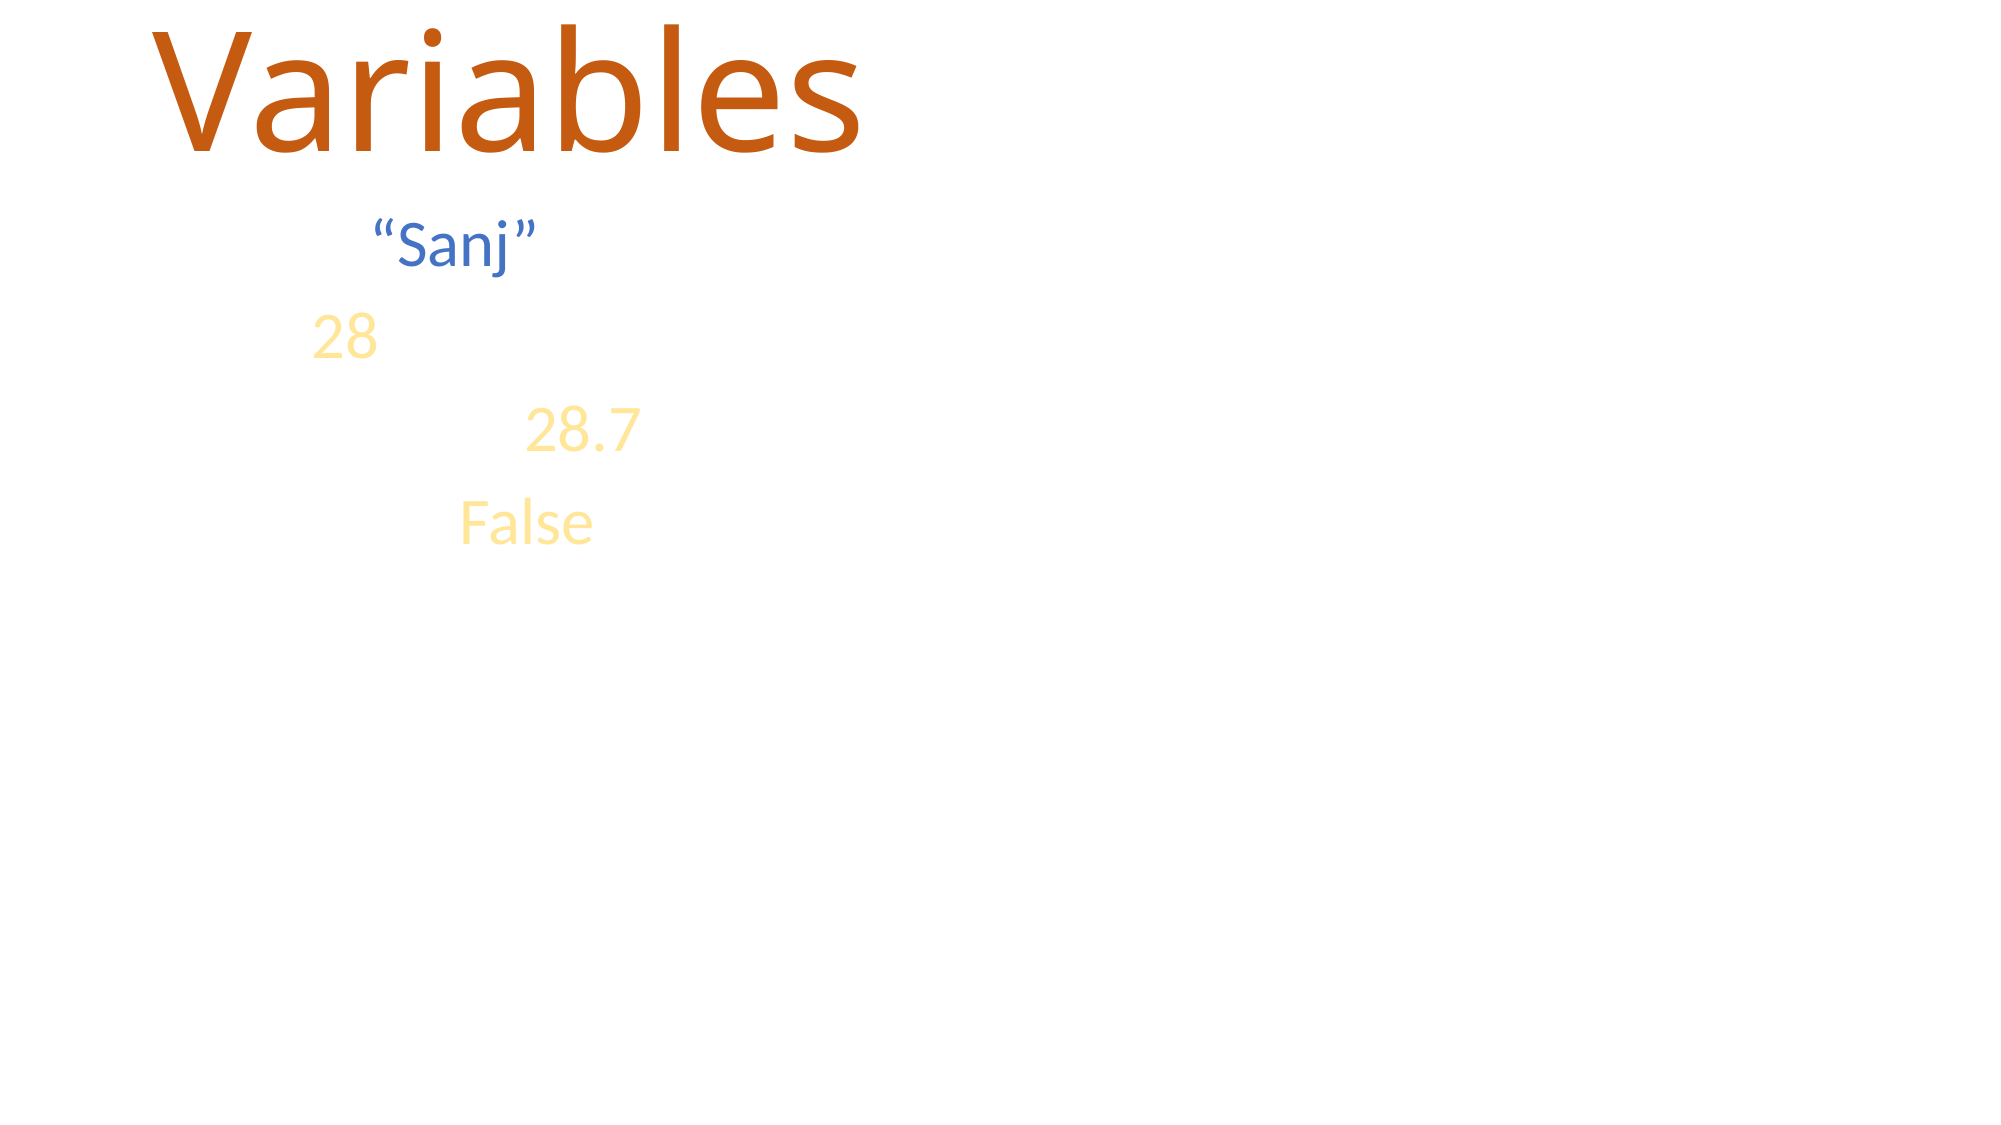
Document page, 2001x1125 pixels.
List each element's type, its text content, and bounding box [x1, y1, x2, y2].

list Variables name = “Sanj” age = 28 left_to_pay = 28.7 has_paid = False [137, 0, 1863, 1014]
